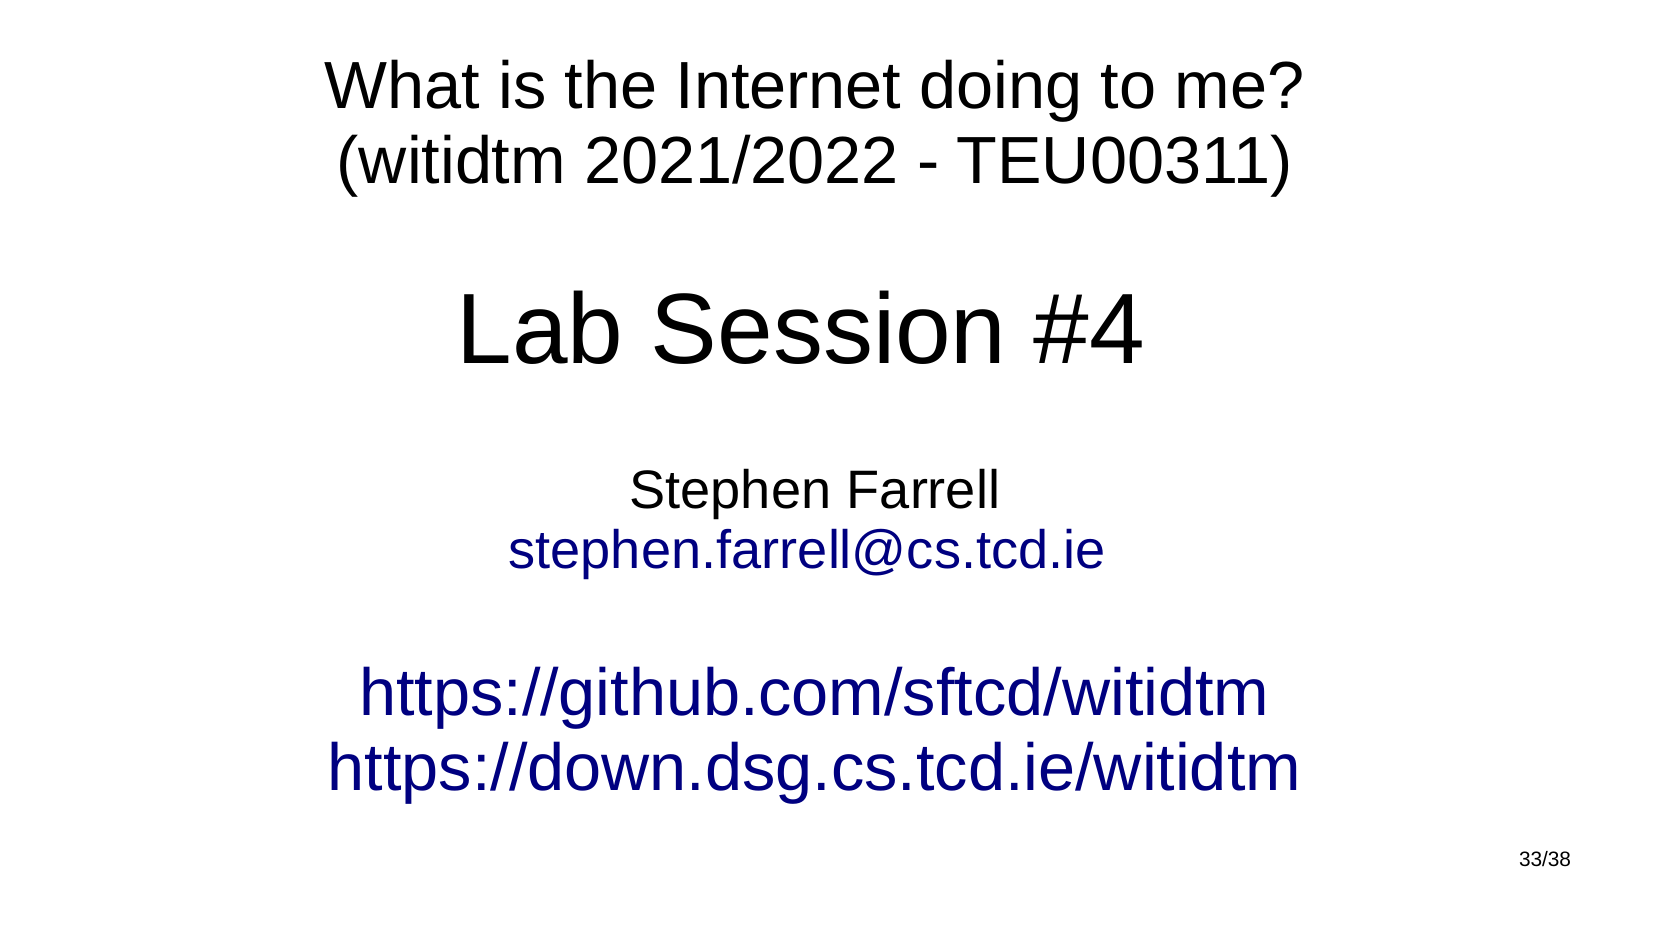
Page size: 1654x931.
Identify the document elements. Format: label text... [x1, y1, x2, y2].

subtitle What is the Internet doing to me? (witidtm 2021/2022 - TEU00311) Lab Session #4 Stephen Farrell stephen.farrell@cs.tcd.ie https://github.com/sftcd/witidtm https://down.dsg.cs.tcd.ie/witidtm [70, 48, 1559, 922]
